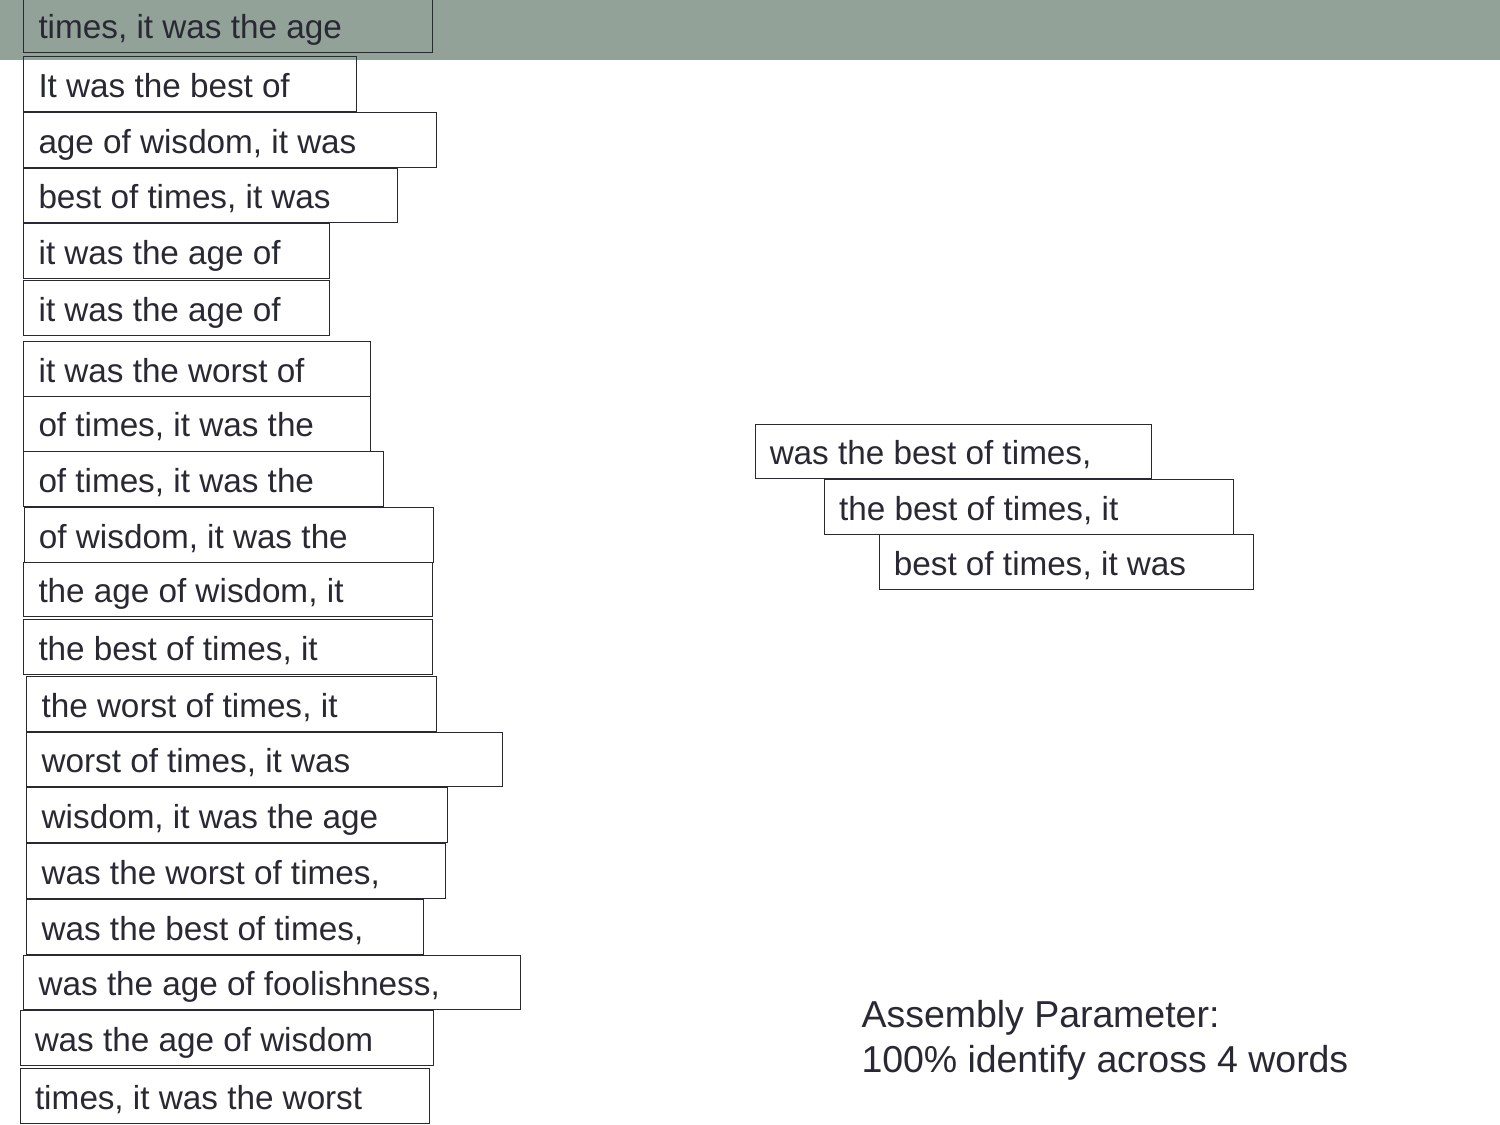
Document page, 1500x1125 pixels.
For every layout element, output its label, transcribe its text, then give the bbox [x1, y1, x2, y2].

text_box worst of times, it was [26, 732, 503, 787]
text_box best of times, it was [23, 168, 398, 223]
text_box the best of times, it [824, 479, 1234, 535]
text_box times, it was the age [23, 0, 433, 53]
text_box wisdom, it was the age [26, 787, 448, 843]
text_box was the best of times, [26, 899, 424, 955]
text_box times, it was the worst [20, 1068, 430, 1124]
text_box of times, it was the [23, 396, 371, 451]
text_box Assembly Parameter: 100% identify across 4 words [846, 982, 1442, 1088]
text_box the age of wisdom, it [23, 562, 433, 617]
text_box It was the best of [23, 56, 357, 112]
text_box of times, it was the [23, 451, 384, 507]
text_box was the age of foolishness, [23, 955, 521, 1010]
text_box was the best of times, [755, 424, 1152, 479]
text_box it was the worst of [23, 341, 371, 396]
text_box best of times, it was [879, 534, 1254, 590]
text_box it was the age of [23, 280, 330, 336]
text_box it was the age of [23, 223, 330, 279]
text_box of wisdom, it was the [24, 507, 434, 563]
text_box age of wisdom, it was [23, 112, 437, 168]
text_box the worst of times, it [26, 676, 437, 732]
text_box was the worst of times, [26, 843, 446, 899]
text_box was the age of wisdom [20, 1010, 434, 1066]
text_box the best of times, it [23, 619, 433, 675]
